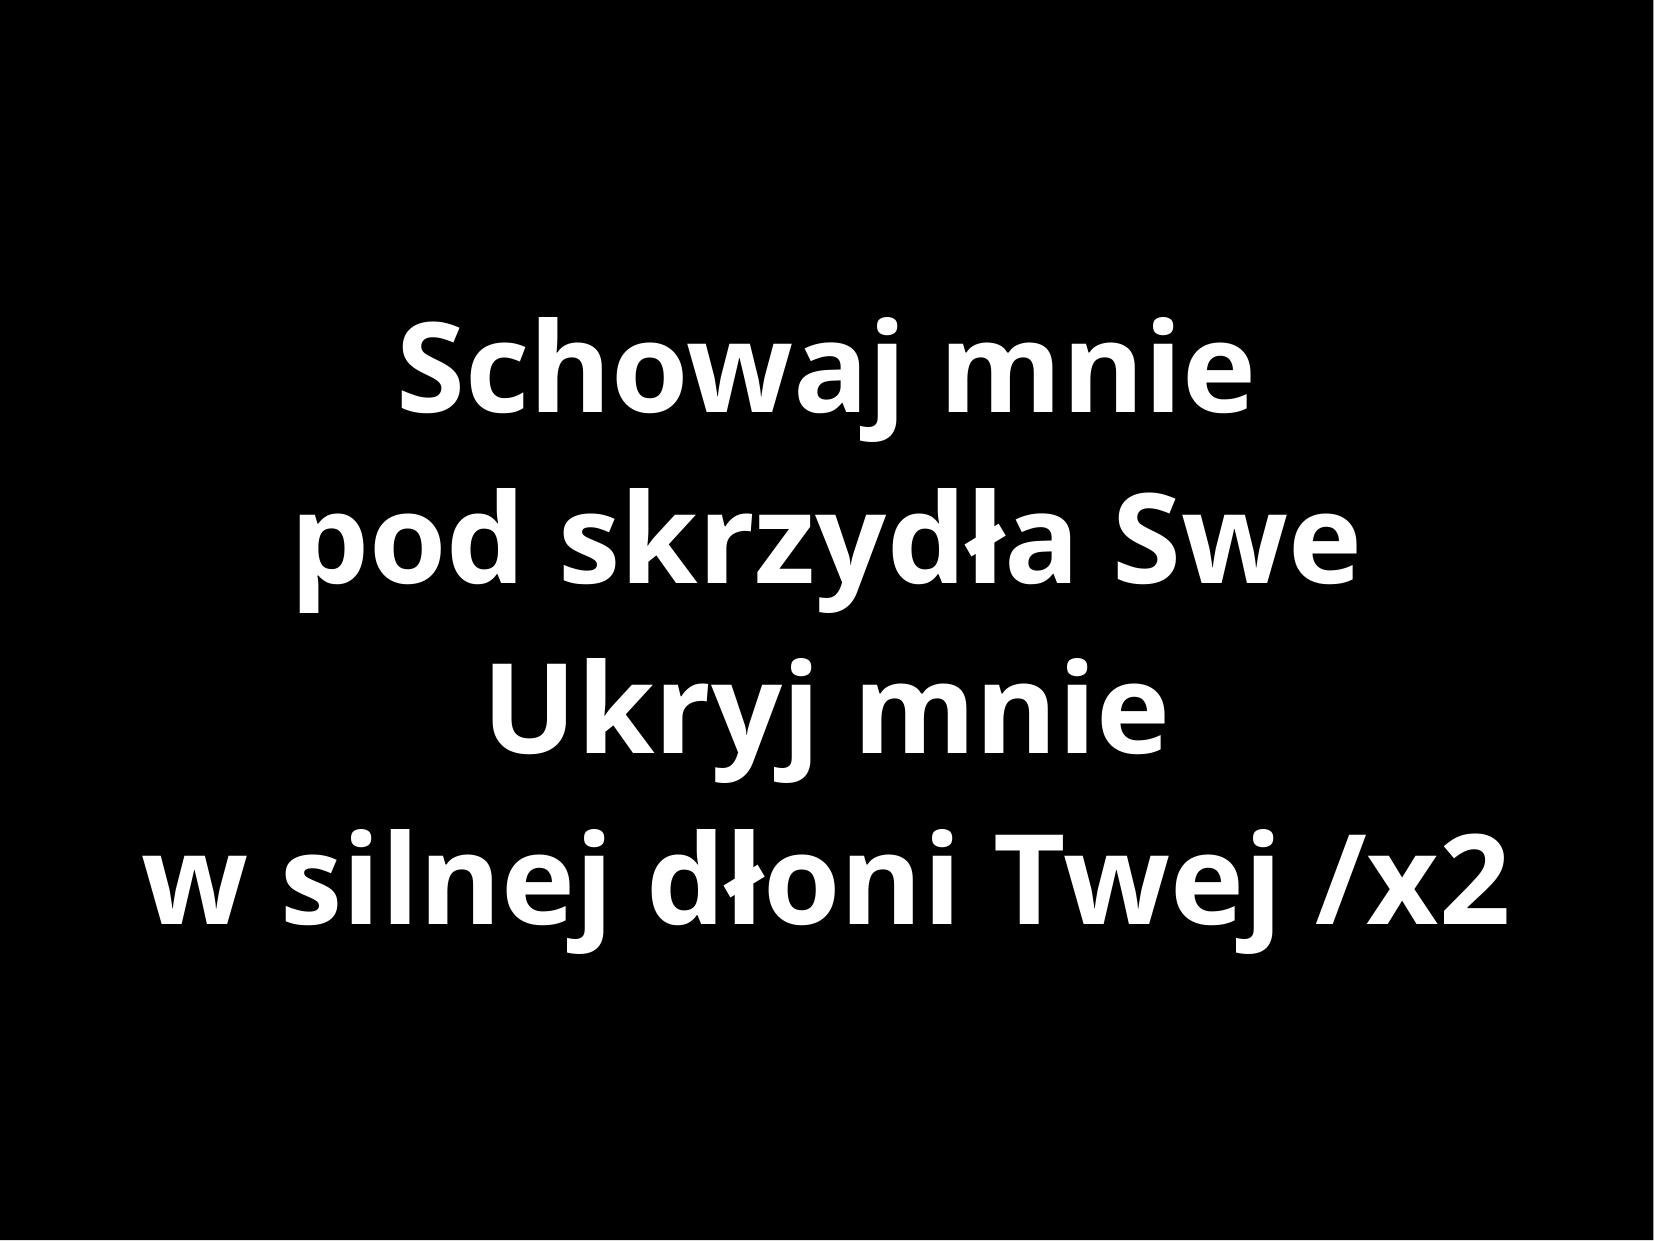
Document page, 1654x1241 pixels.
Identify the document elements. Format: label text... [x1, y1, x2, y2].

title Schowaj mnie pod skrzydła Swe Ukryj mnie w silnej dłoni Twej /x2 [0, 0, 1654, 1241]
